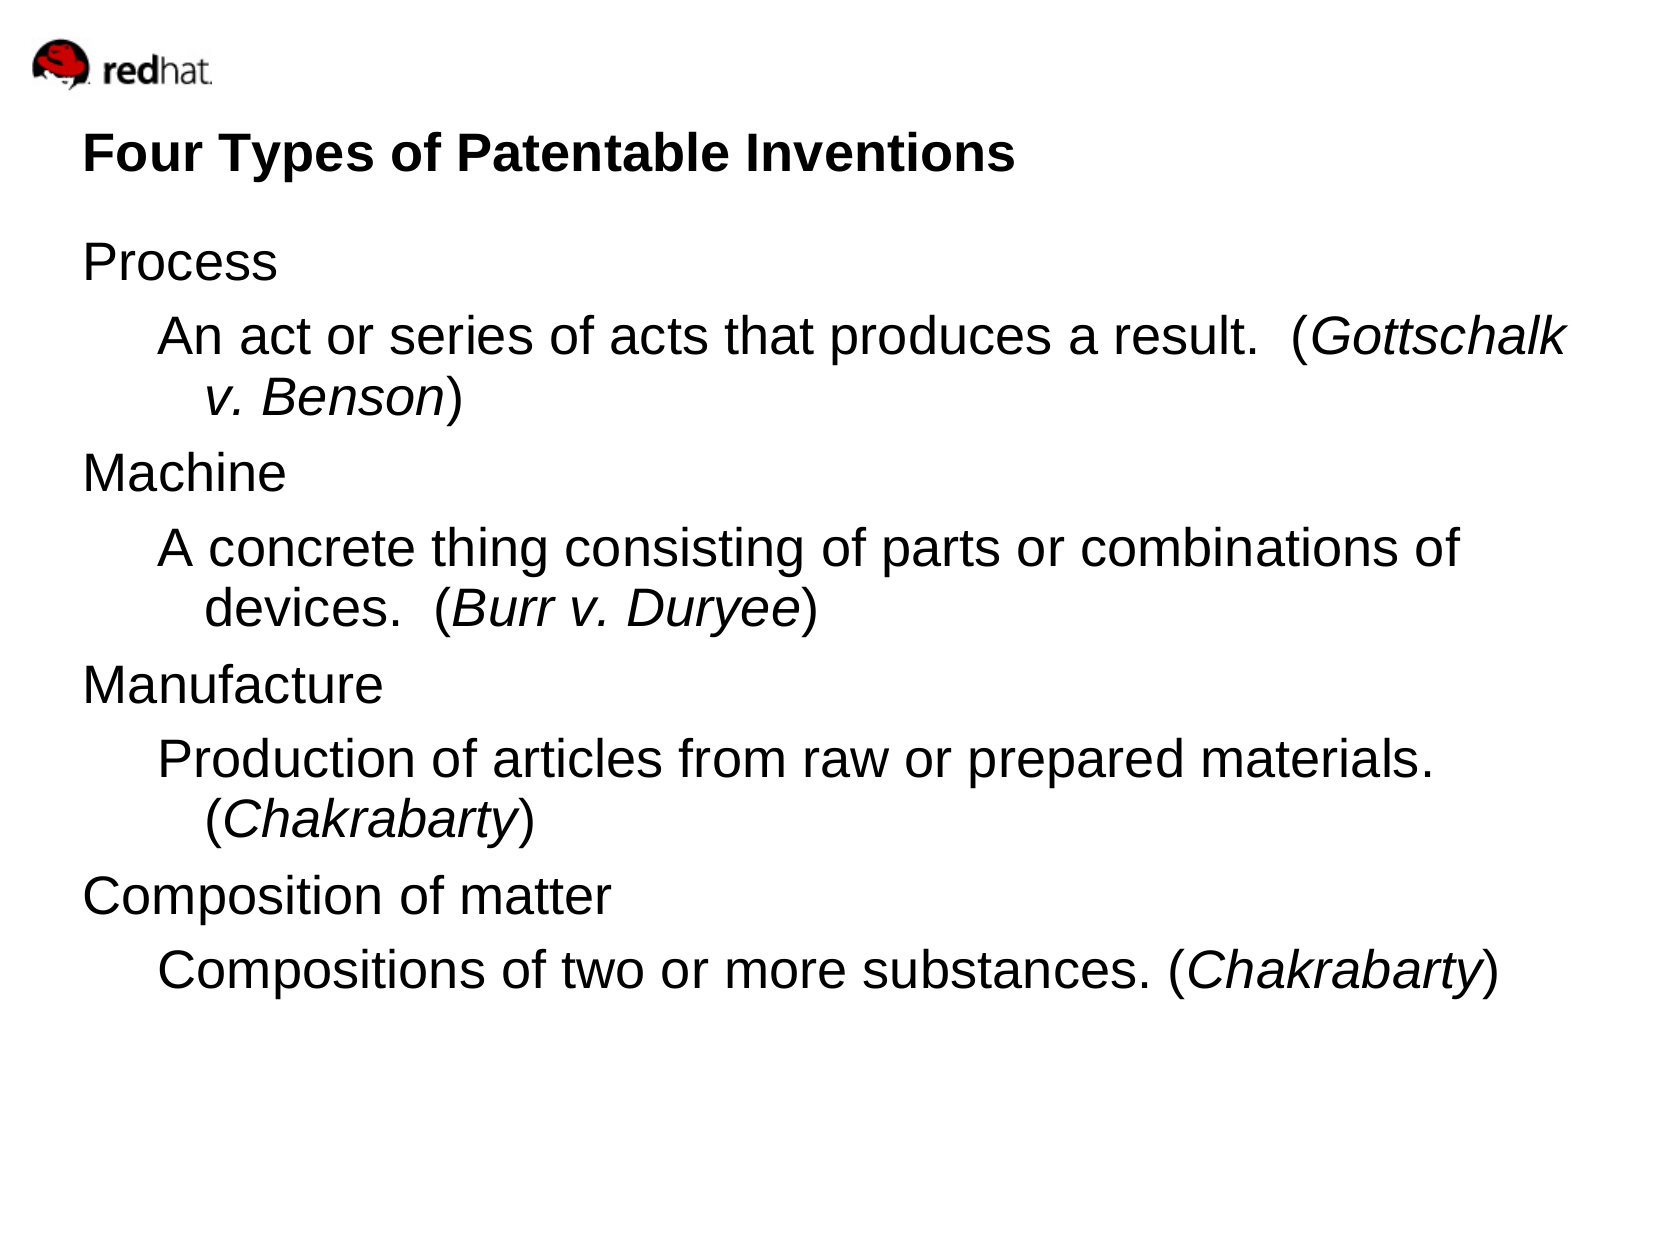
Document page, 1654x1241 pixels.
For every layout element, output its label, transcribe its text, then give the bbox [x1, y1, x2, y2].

picture [31, 37, 212, 98]
list Process An act or series of acts that produces a result. (Gottschalk v. Benson) Machine A concrete thing consisting of parts or combinations of devices. (Burr v. Duryee) Manufacture Production of articles from raw or prepared materials. (Chakrabarty) Composition of matter Compositions of two or more substances. (Chakrabarty) [82, 231, 1571, 1241]
title Four Types of Patentable Inventions [82, 56, 1571, 231]
